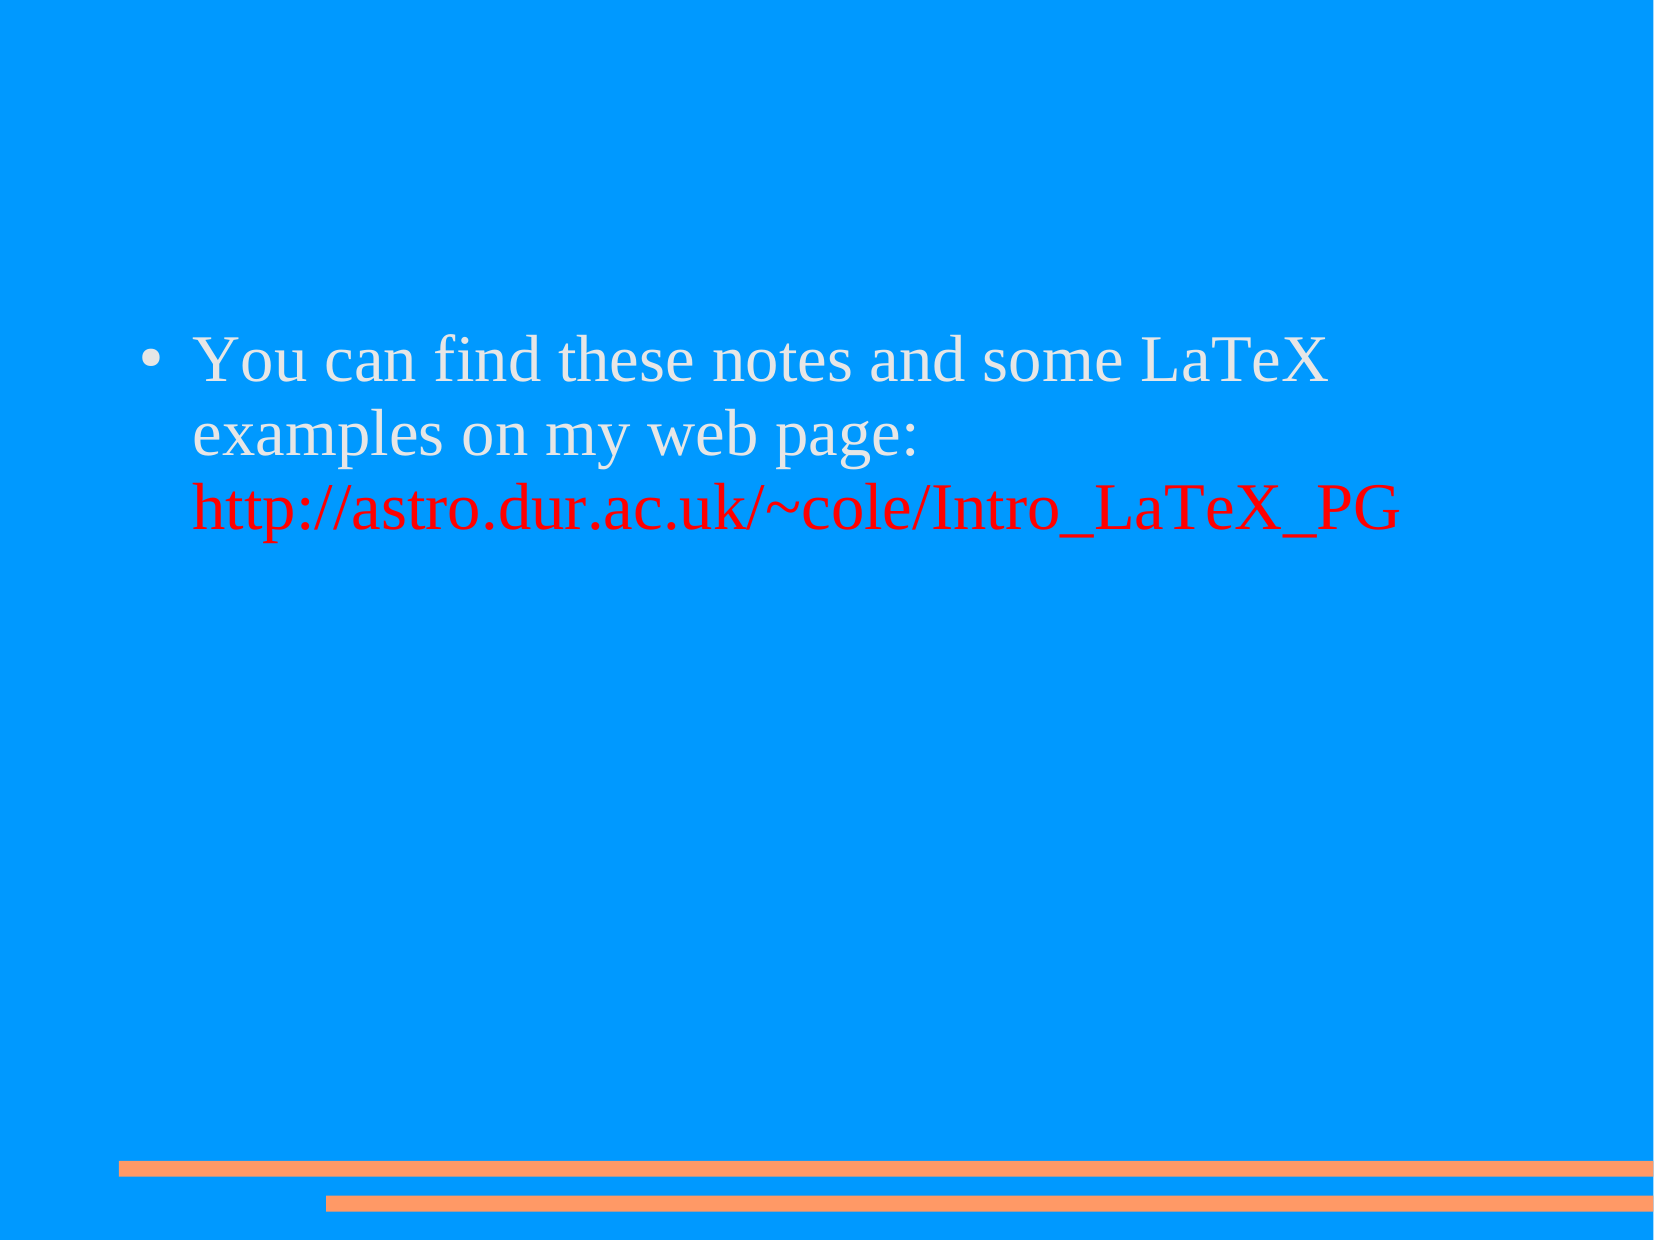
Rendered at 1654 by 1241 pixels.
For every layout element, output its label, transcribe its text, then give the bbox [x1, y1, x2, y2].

list You can find these notes and some LaTeX examples on my web page: http://astro.dur.ac.uk/~cole/Intro_LaTeX_PG [121, 322, 1561, 1132]
